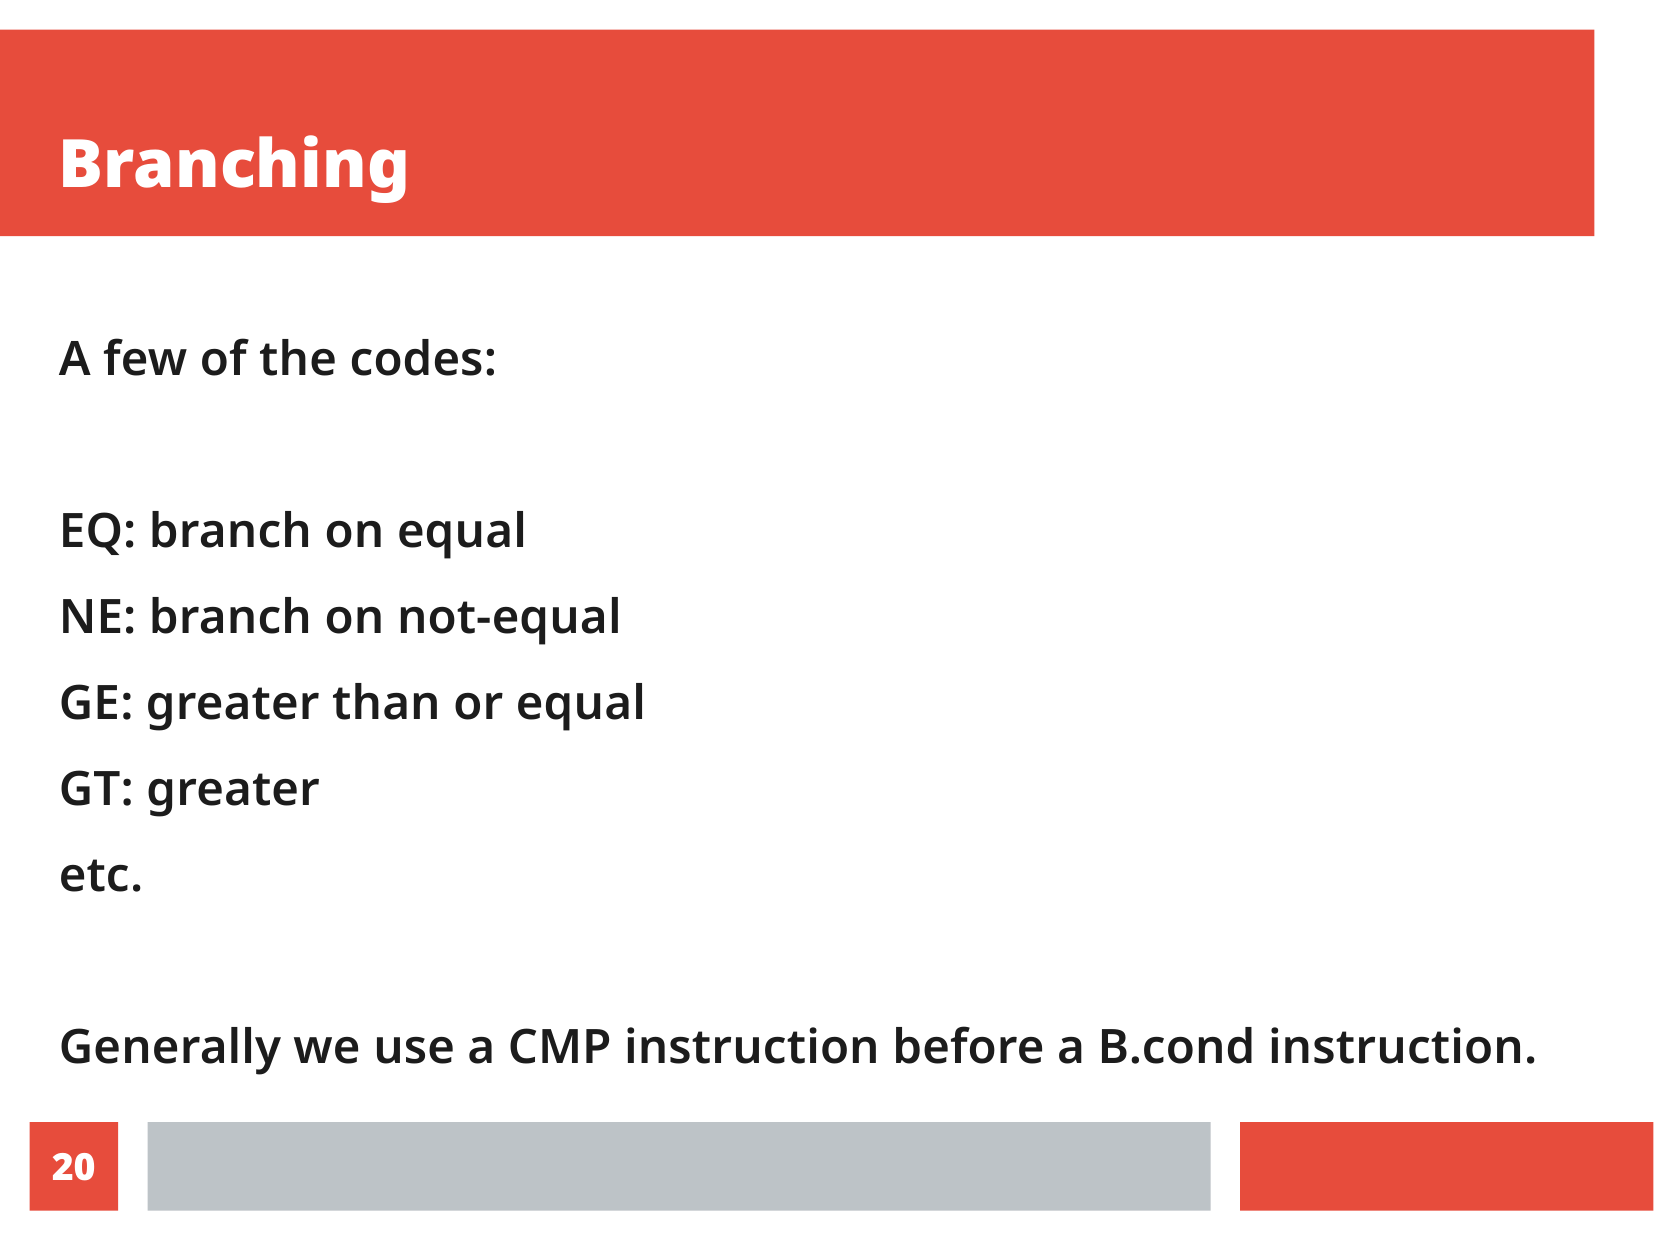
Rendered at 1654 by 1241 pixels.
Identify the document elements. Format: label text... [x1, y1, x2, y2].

list A few of the codes: EQ: branch on equal NE: branch on not-equal GE: greater than or equal GT: greater etc. Generally we use a CMP instruction before a B.cond instruction. [59, 324, 1565, 1093]
title Branching [59, 59, 1595, 207]
